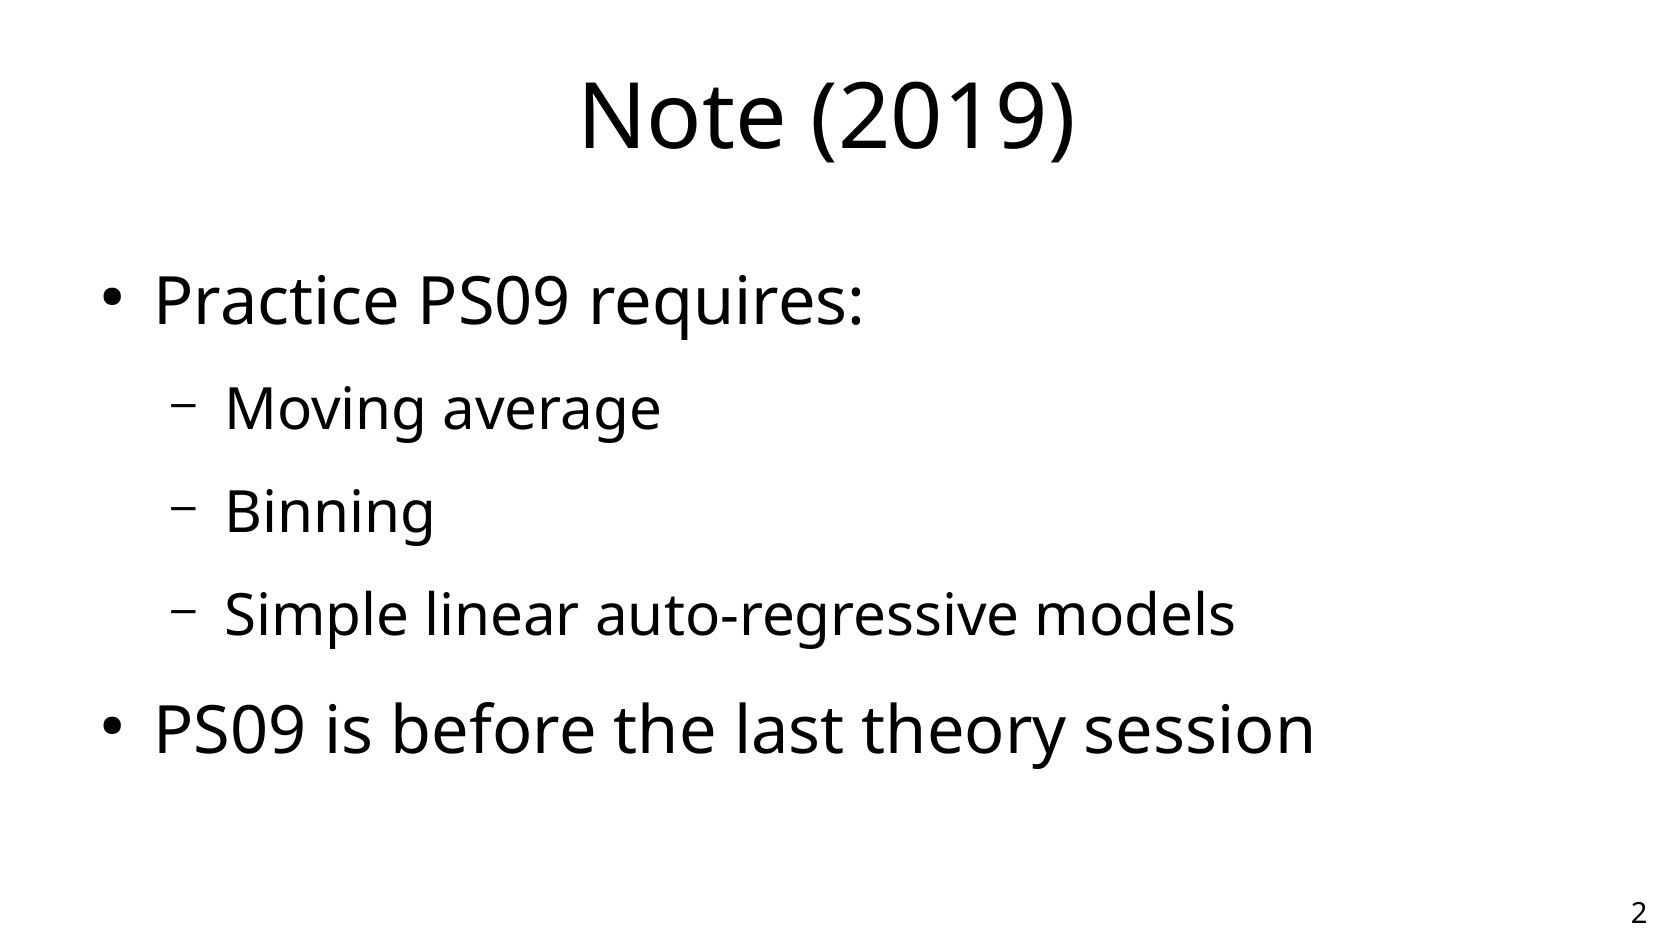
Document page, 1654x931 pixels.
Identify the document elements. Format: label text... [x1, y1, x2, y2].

list Practice PS09 requires: Moving average Binning Simple linear auto-regressive models PS09 is before the last theory session [82, 253, 1571, 793]
title Note (2019) [82, 1, 1571, 226]
